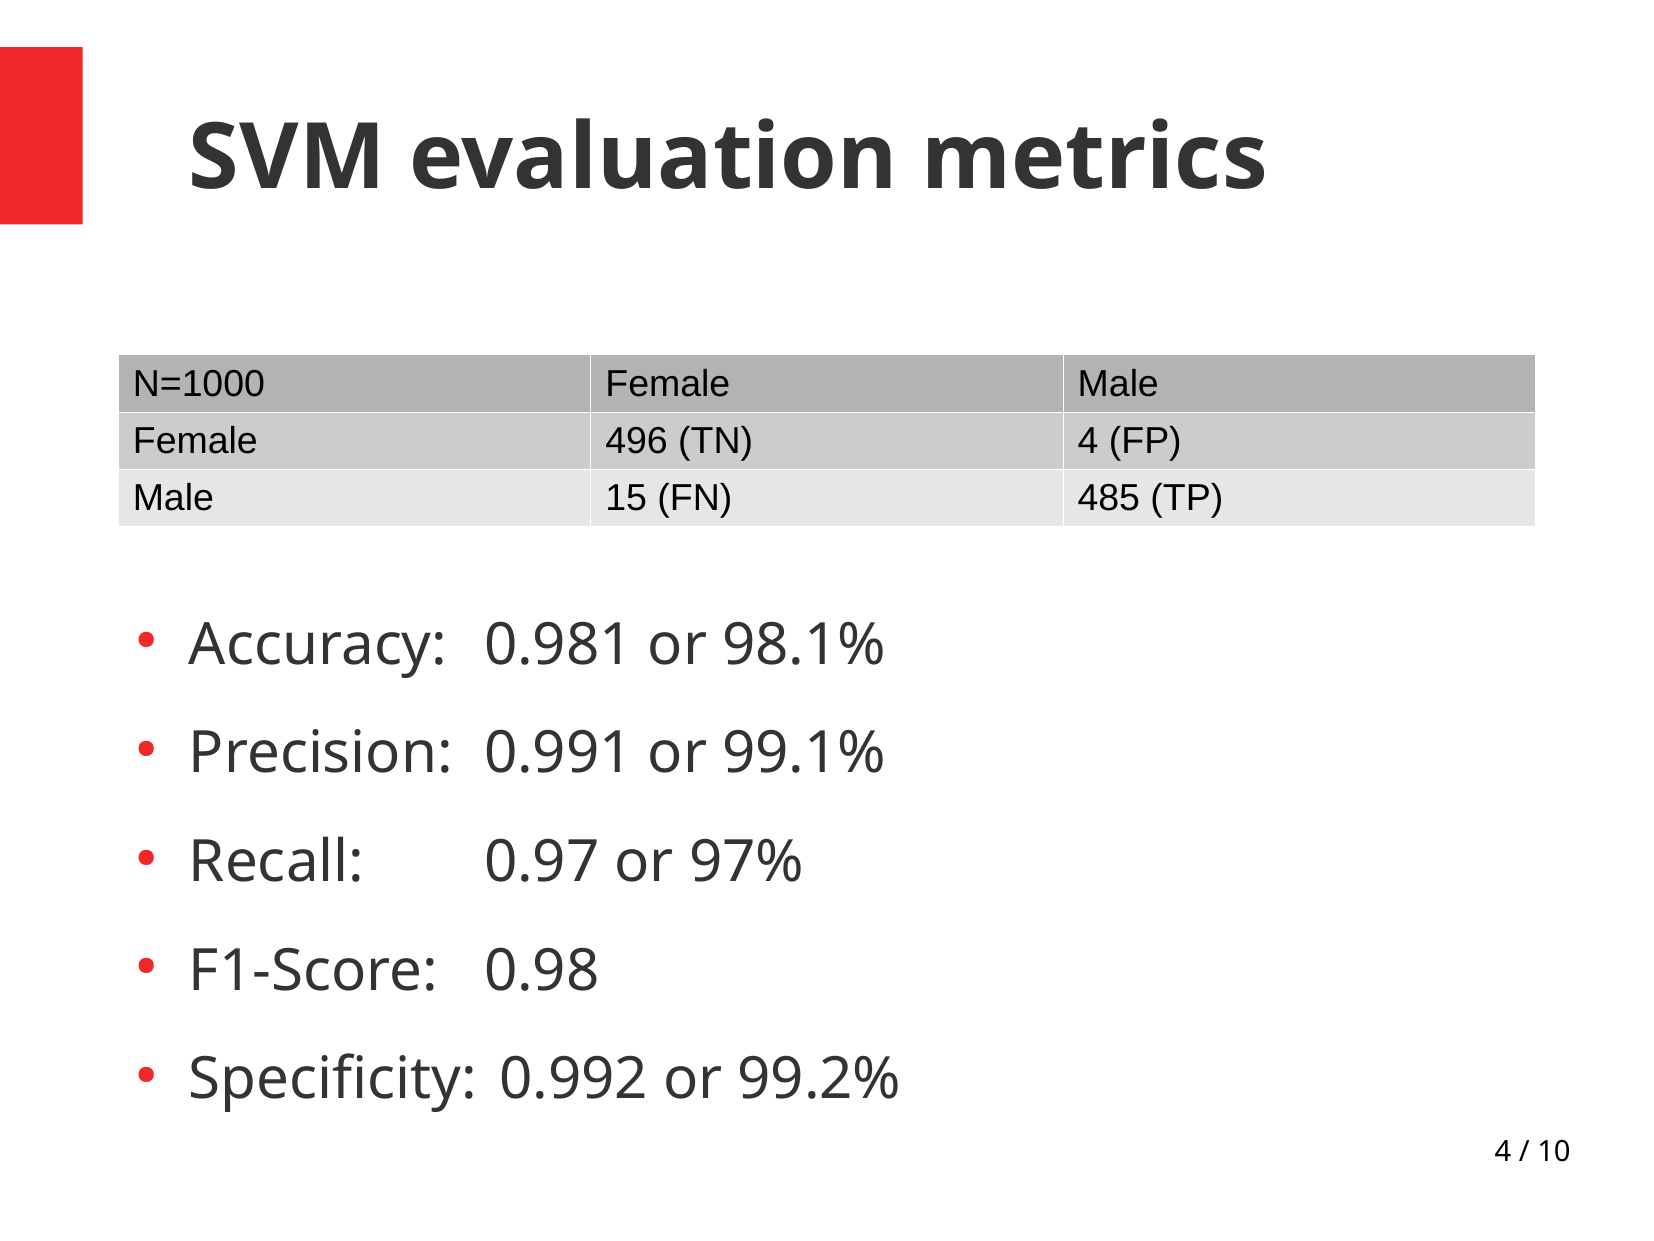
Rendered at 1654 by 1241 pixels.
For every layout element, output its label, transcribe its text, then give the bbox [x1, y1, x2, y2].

table_cell Female [119, 413, 590, 469]
table_cell 485 (TP) [1064, 470, 1535, 526]
table_cell Male [119, 470, 590, 526]
table_header N=1000 [119, 355, 590, 412]
table_cell 4 (FP) [1064, 413, 1535, 469]
table_cell 496 (TN) [591, 413, 1063, 469]
title SVM evaluation metrics [118, 49, 1571, 257]
table_header Female [591, 355, 1063, 412]
table_cell 15 (FN) [591, 470, 1063, 526]
table_header Male [1064, 355, 1535, 412]
list Accuracy: 0.981 or 98.1% Precision: 0.991 or 99.1% Recall: 0.97 or 97% F1-Score: 0.98 Specificity: 0.992 or 99.2% [118, 601, 1536, 1182]
